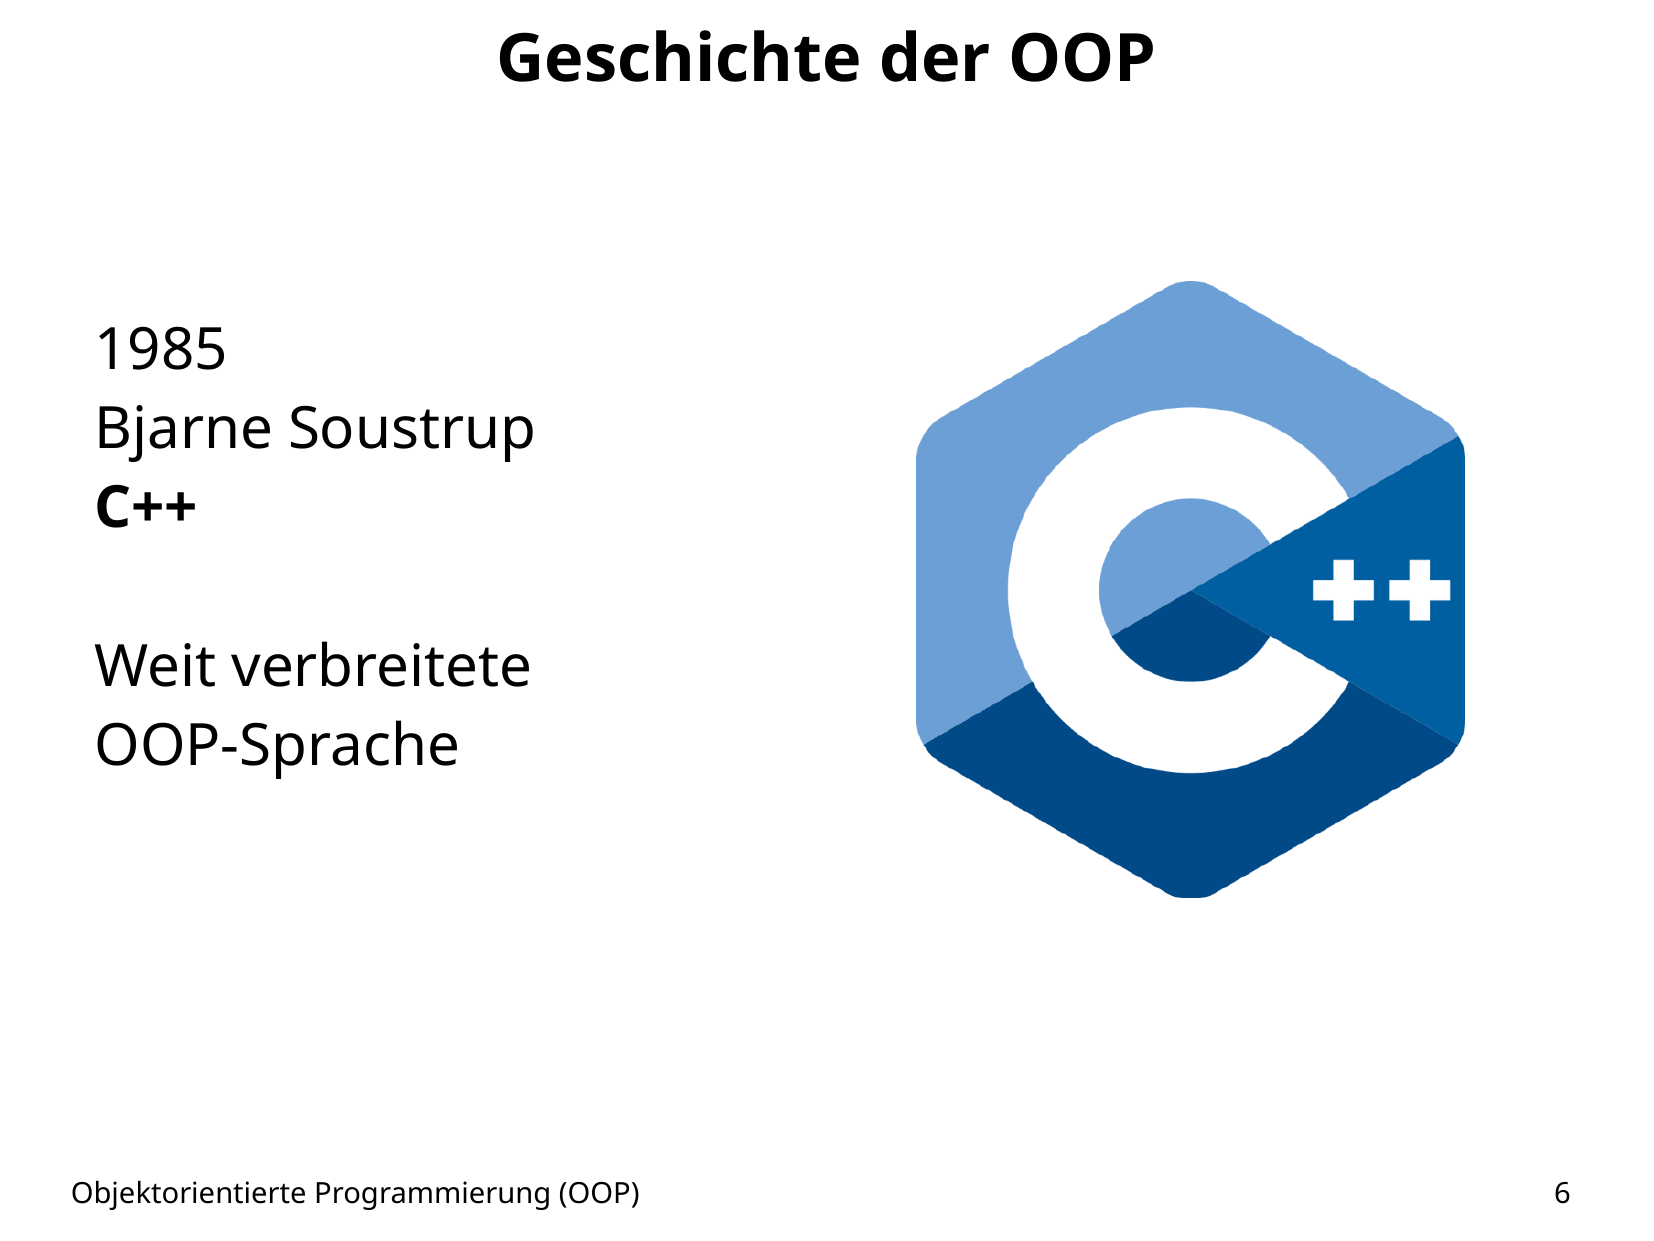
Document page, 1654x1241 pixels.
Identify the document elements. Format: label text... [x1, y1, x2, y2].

title Geschichte der OOP [0, 5, 1654, 107]
list 1985 Bjarne Soustrup C++ Weit verbreitete OOP-Sprache [94, 307, 780, 945]
picture [916, 281, 1465, 898]
